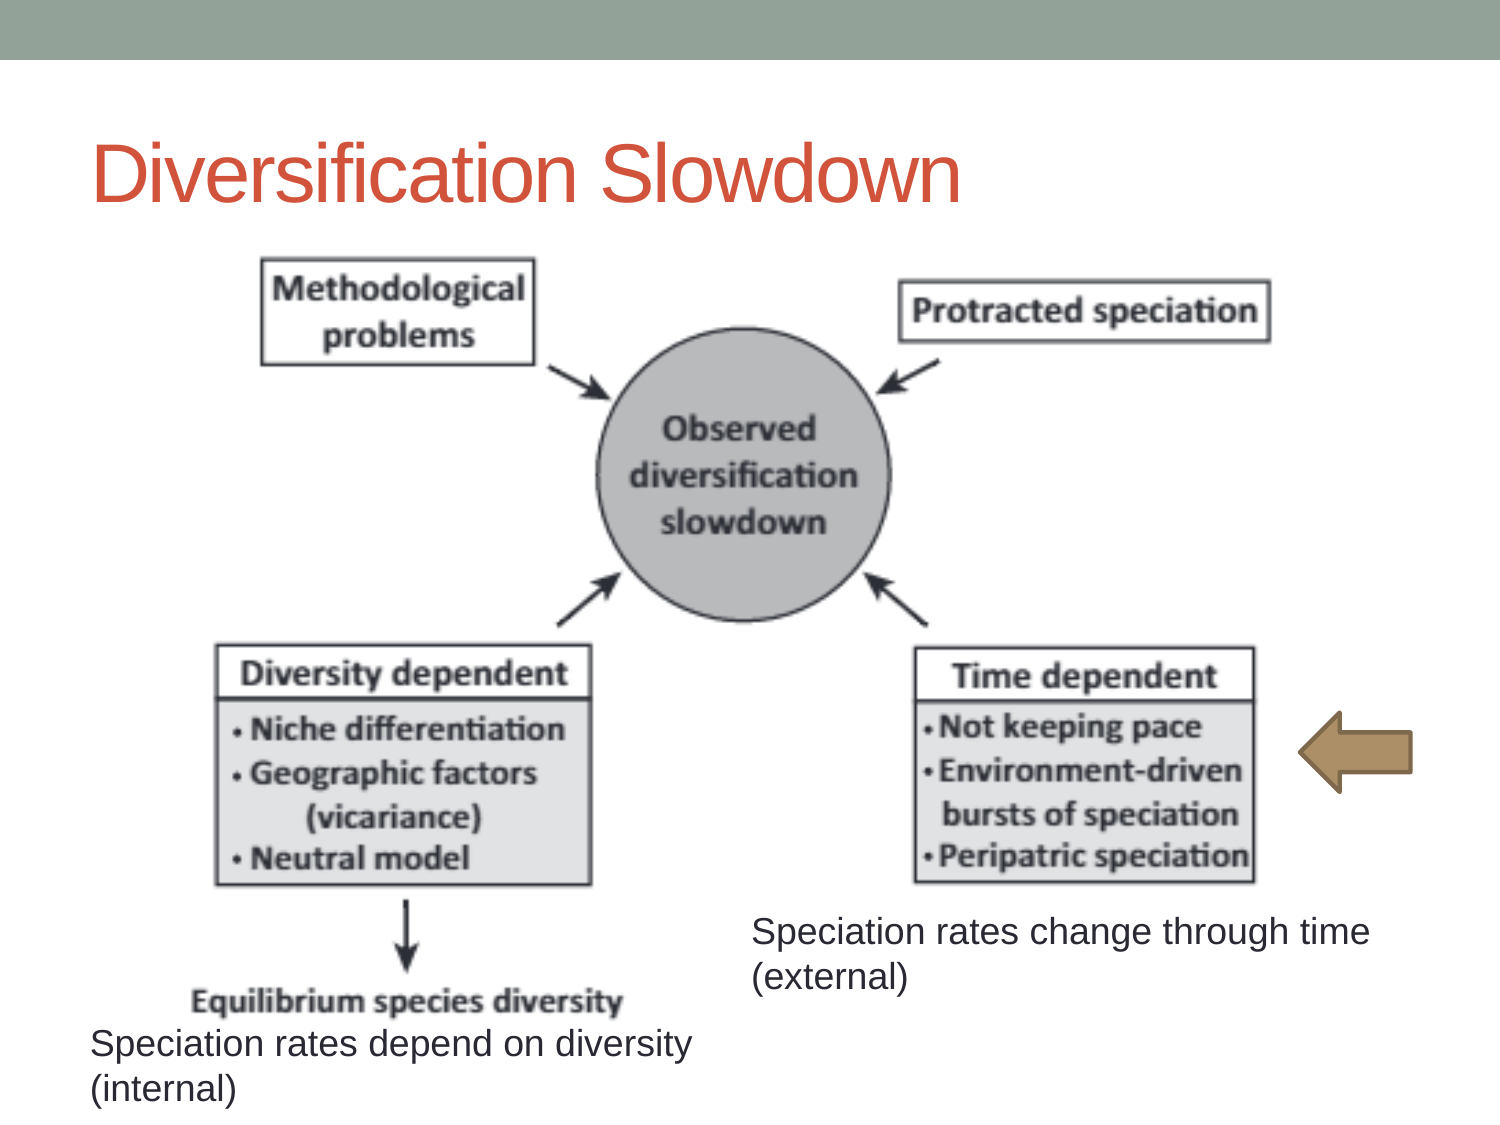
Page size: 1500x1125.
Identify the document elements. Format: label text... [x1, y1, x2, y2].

text_box [1299, 712, 1411, 792]
picture [187, 249, 1275, 1038]
text_box Speciation rates depend on diversity (internal) [0, 1011, 850, 1117]
title Diversification Slowdown [75, 87, 1425, 250]
text_box Speciation rates change through time (external) [661, 899, 1500, 1005]
